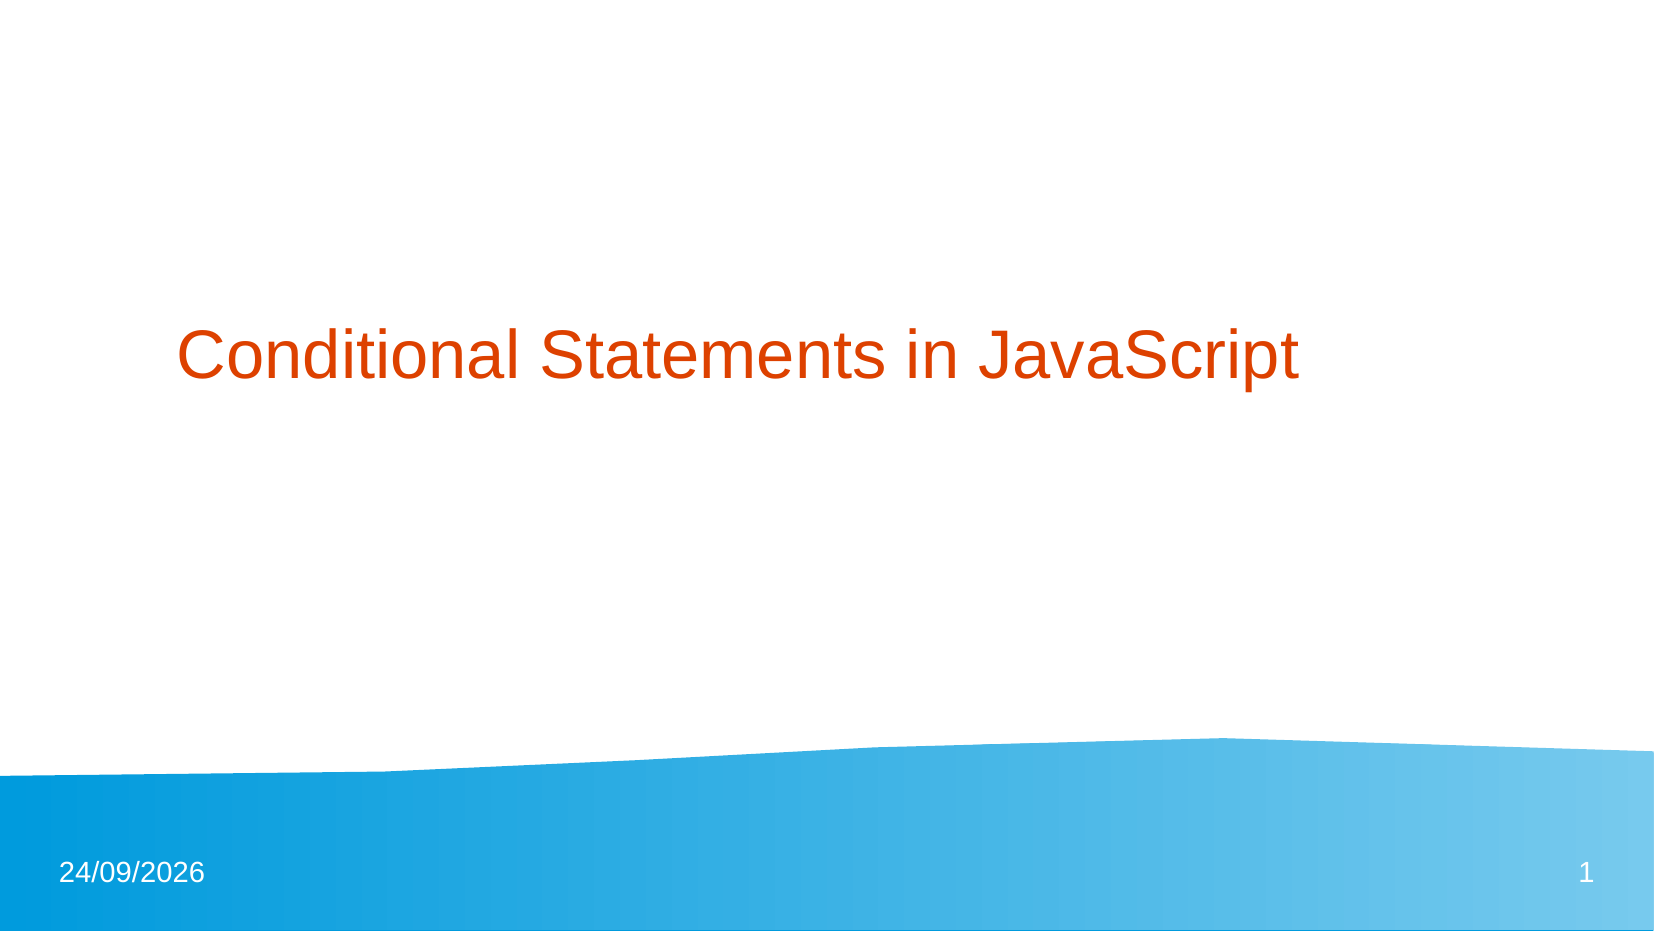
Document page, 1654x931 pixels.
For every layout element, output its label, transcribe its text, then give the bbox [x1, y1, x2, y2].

title Conditional Statements in JavaScript [0, 265, 1477, 443]
